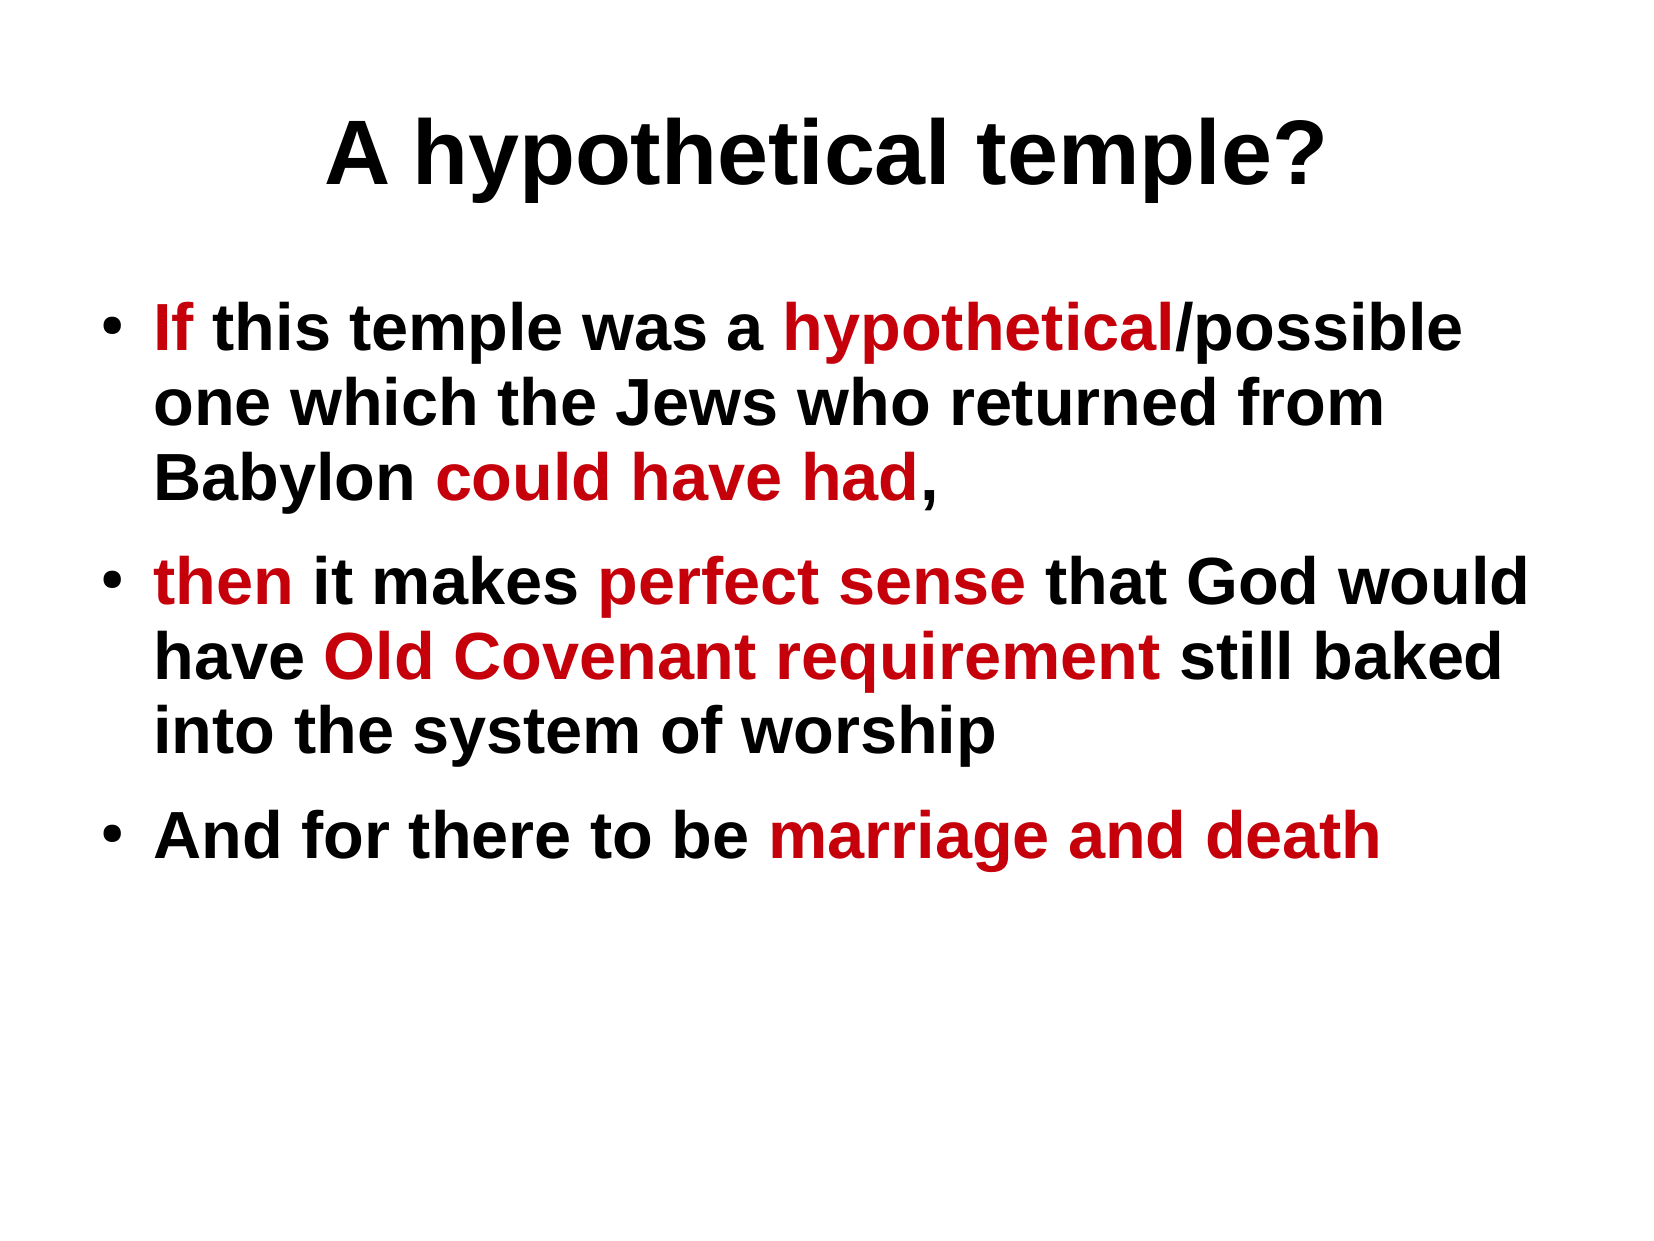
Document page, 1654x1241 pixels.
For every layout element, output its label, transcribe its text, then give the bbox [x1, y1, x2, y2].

list If this temple was a hypothetical/possible one which the Jews who returned from Babylon could have had, then it makes perfect sense that God would have Old Covenant requirement still baked into the system of worship And for there to be marriage and death [82, 290, 1571, 1109]
title A hypothetical temple? [82, 49, 1571, 257]
